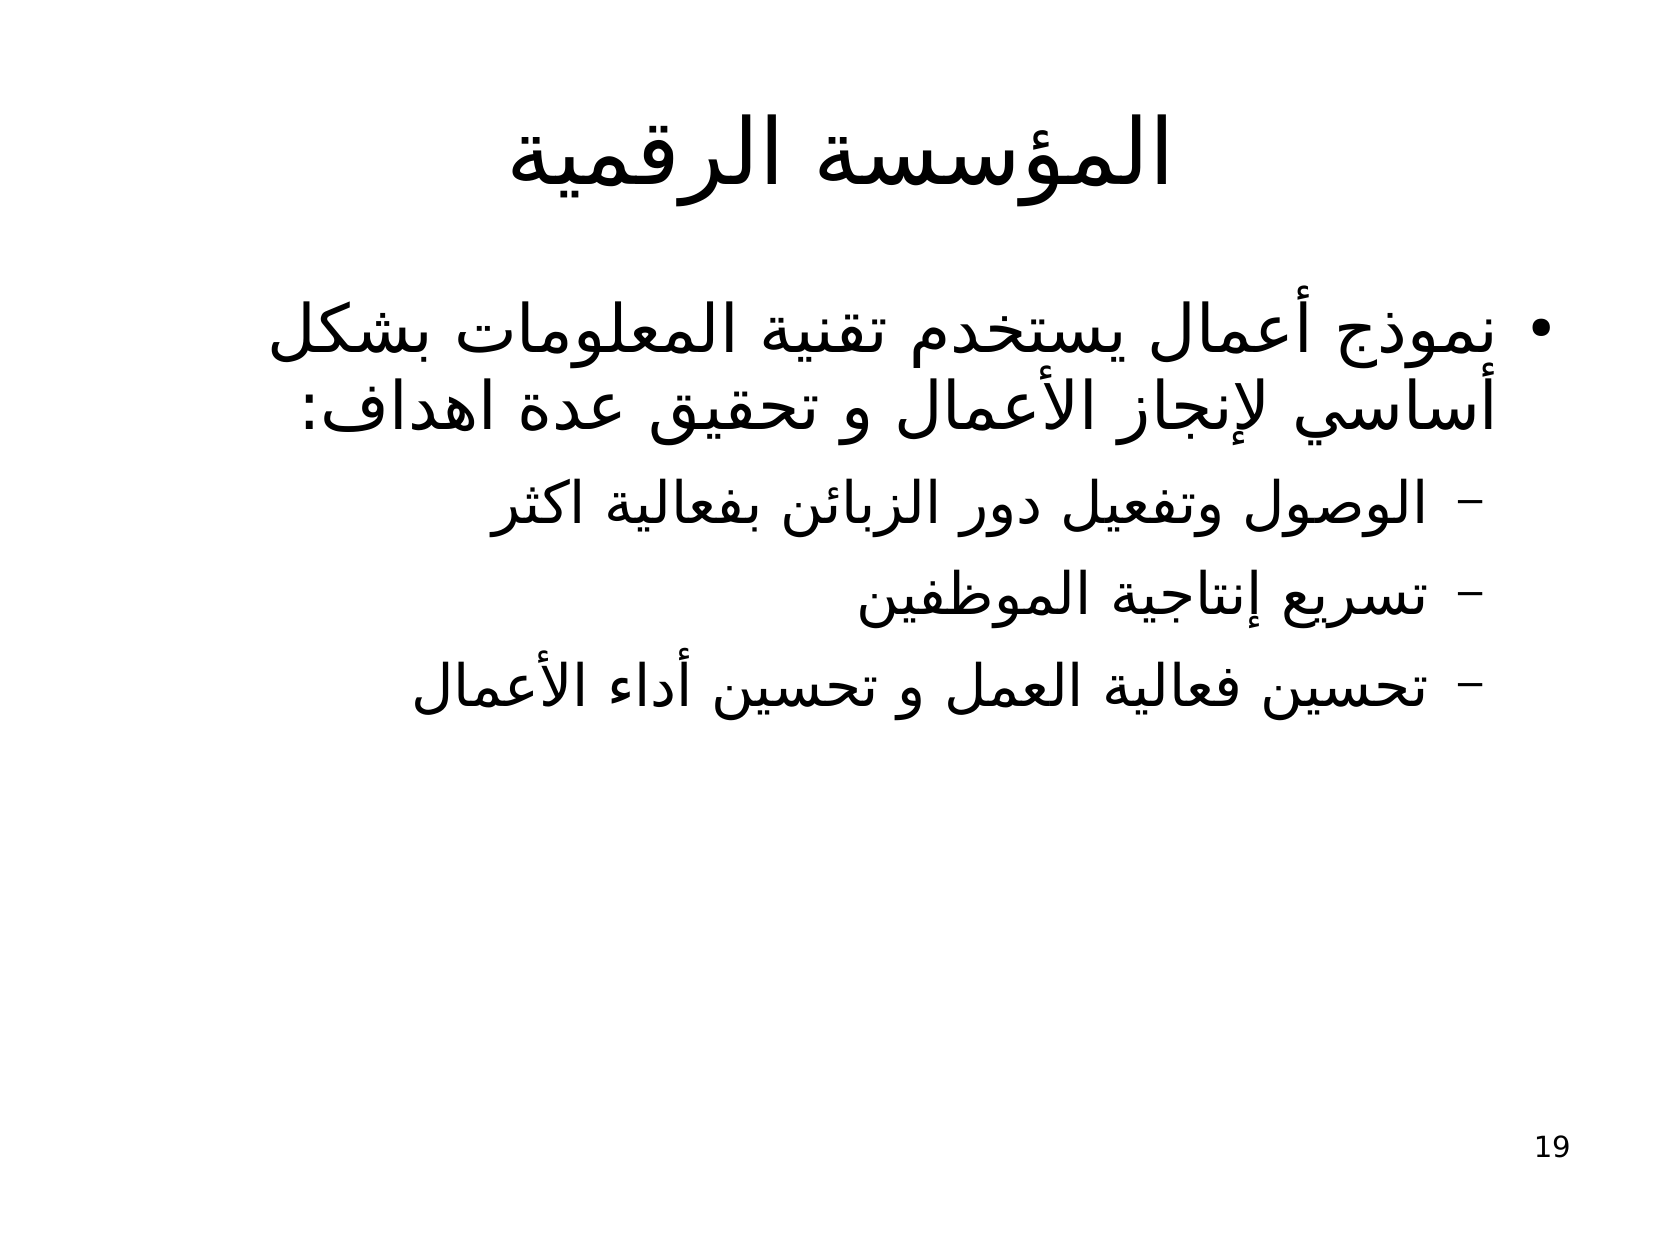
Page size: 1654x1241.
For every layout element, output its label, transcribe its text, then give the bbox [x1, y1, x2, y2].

list نموذج أعمال يستخدم تقنية المعلومات بشكل أساسي لإنجاز الأعمال و تحقيق عدة اهداف: الوصول وتفعيل دور الزبائن بفعالية اكثر تسريع إنتاجية الموظفين تحسين فعالية العمل و تحسين أداء الأعمال [82, 290, 1571, 1010]
title المؤسسة الرقمية [82, 49, 1571, 257]
